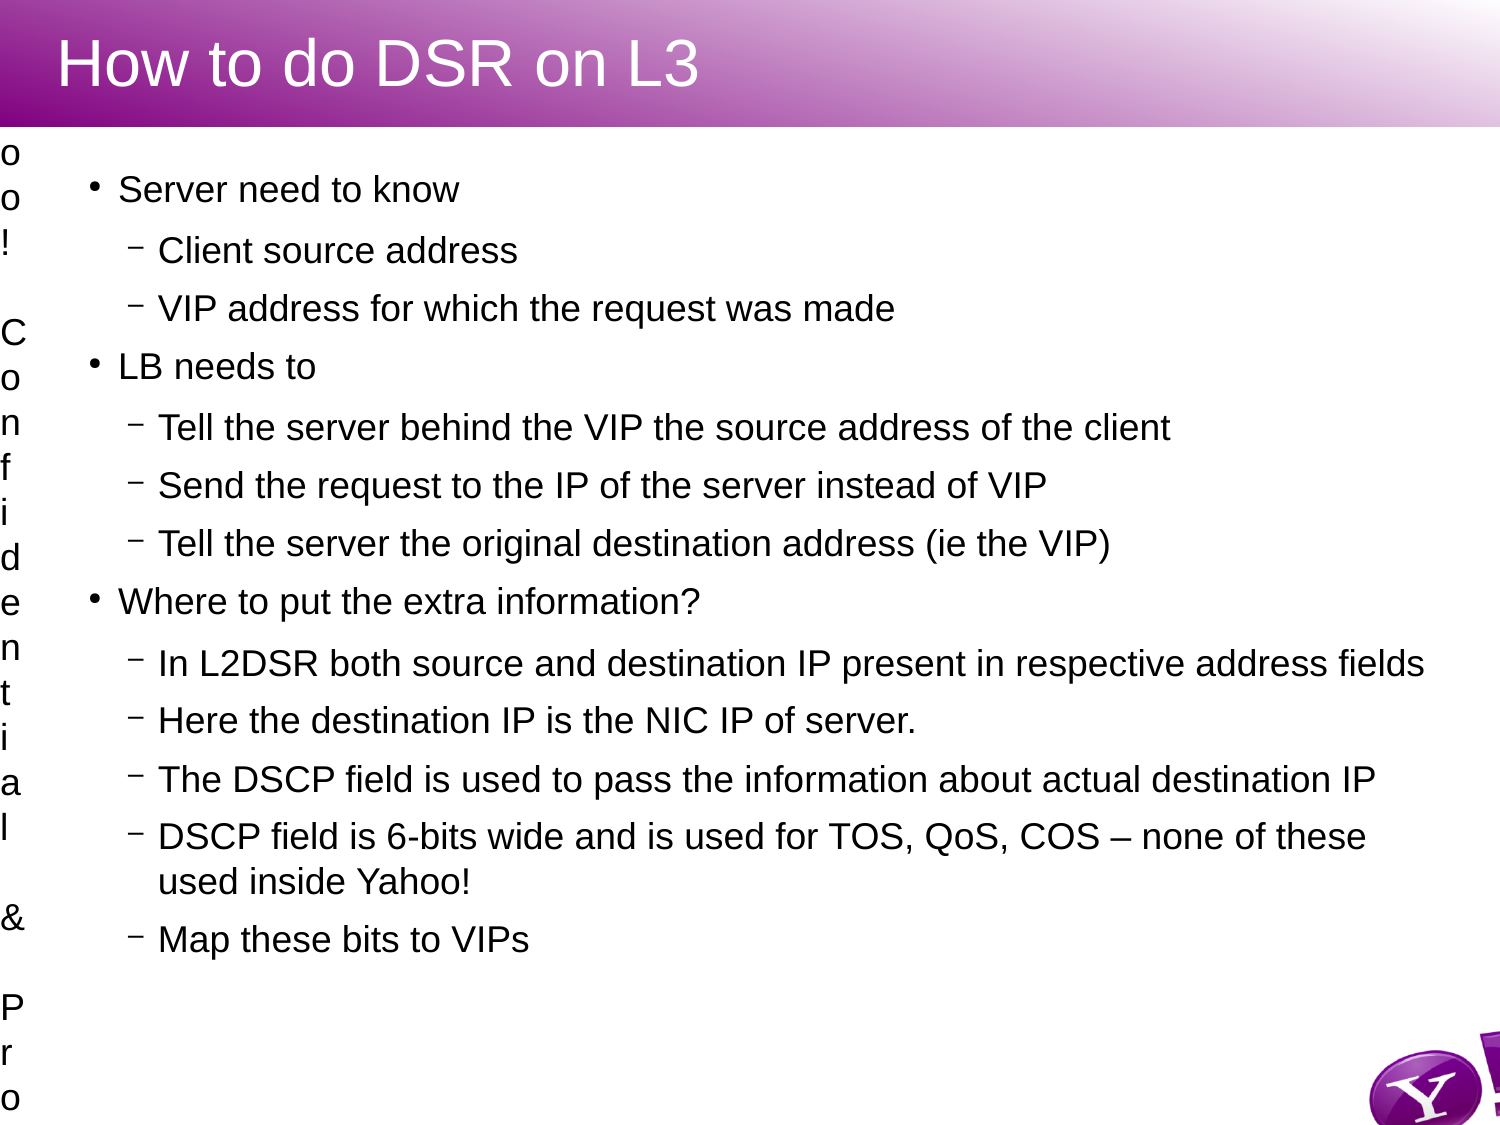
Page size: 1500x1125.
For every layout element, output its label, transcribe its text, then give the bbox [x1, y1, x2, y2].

picture [1366, 1027, 1500, 1125]
list Server need to know Client source address VIP address for which the request was made LB needs to Tell the server behind the VIP the source address of the client Send the request to the IP of the server instead of VIP Tell the server the original destination address (ie the VIP) Where to put the extra information? In L2DSR both source and destination IP present in respective address fields Here the destination IP is the NIC IP of server. The DSCP field is used to pass the information about actual destination IP DSCP field is 6-bits wide and is used for TOS, QoS, COS – none of these used inside Yahoo! Map these bits to VIPs [78, 164, 1438, 1015]
title How to do DSR on L3 [0, 0, 1500, 127]
